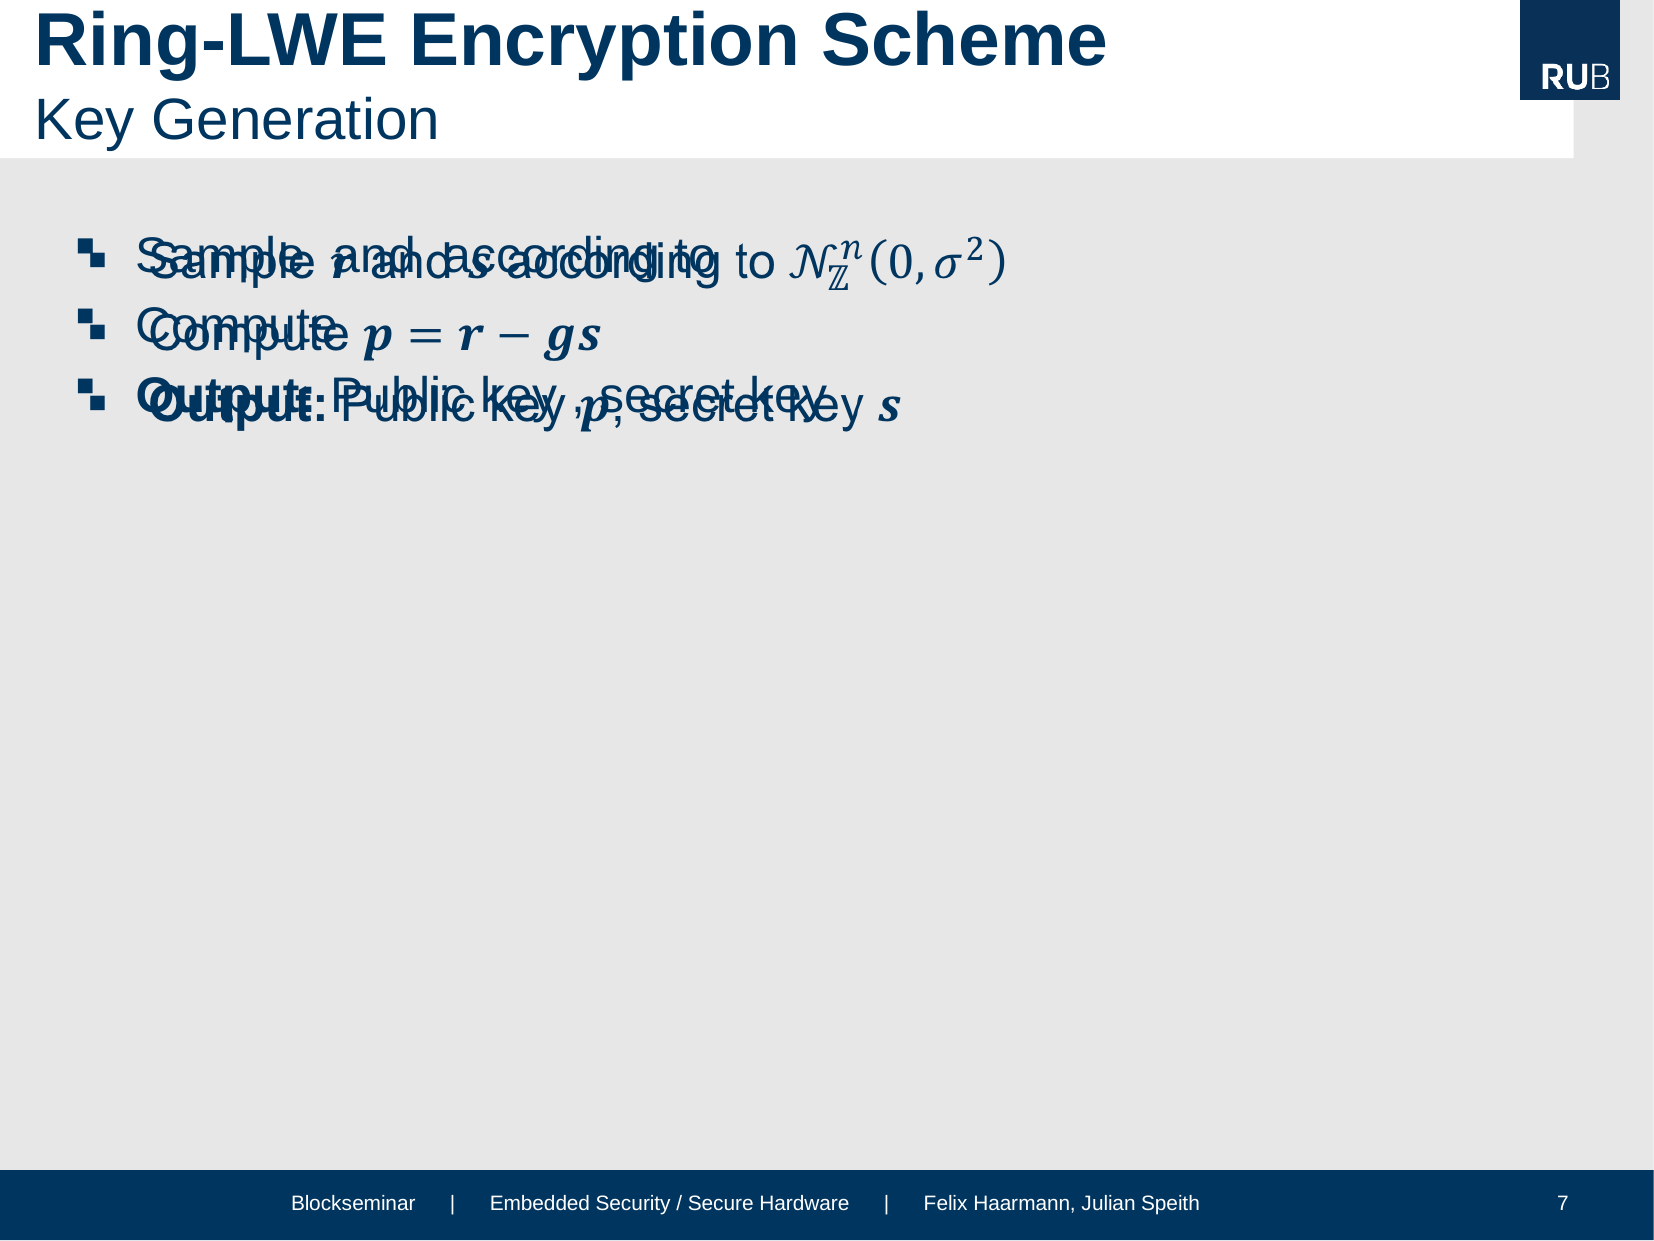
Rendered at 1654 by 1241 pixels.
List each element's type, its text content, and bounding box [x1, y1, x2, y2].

list [58, 214, 1542, 1114]
title Ring-LWE Encryption Scheme Key Generation [20, 0, 1507, 149]
picture [1520, 0, 1620, 100]
